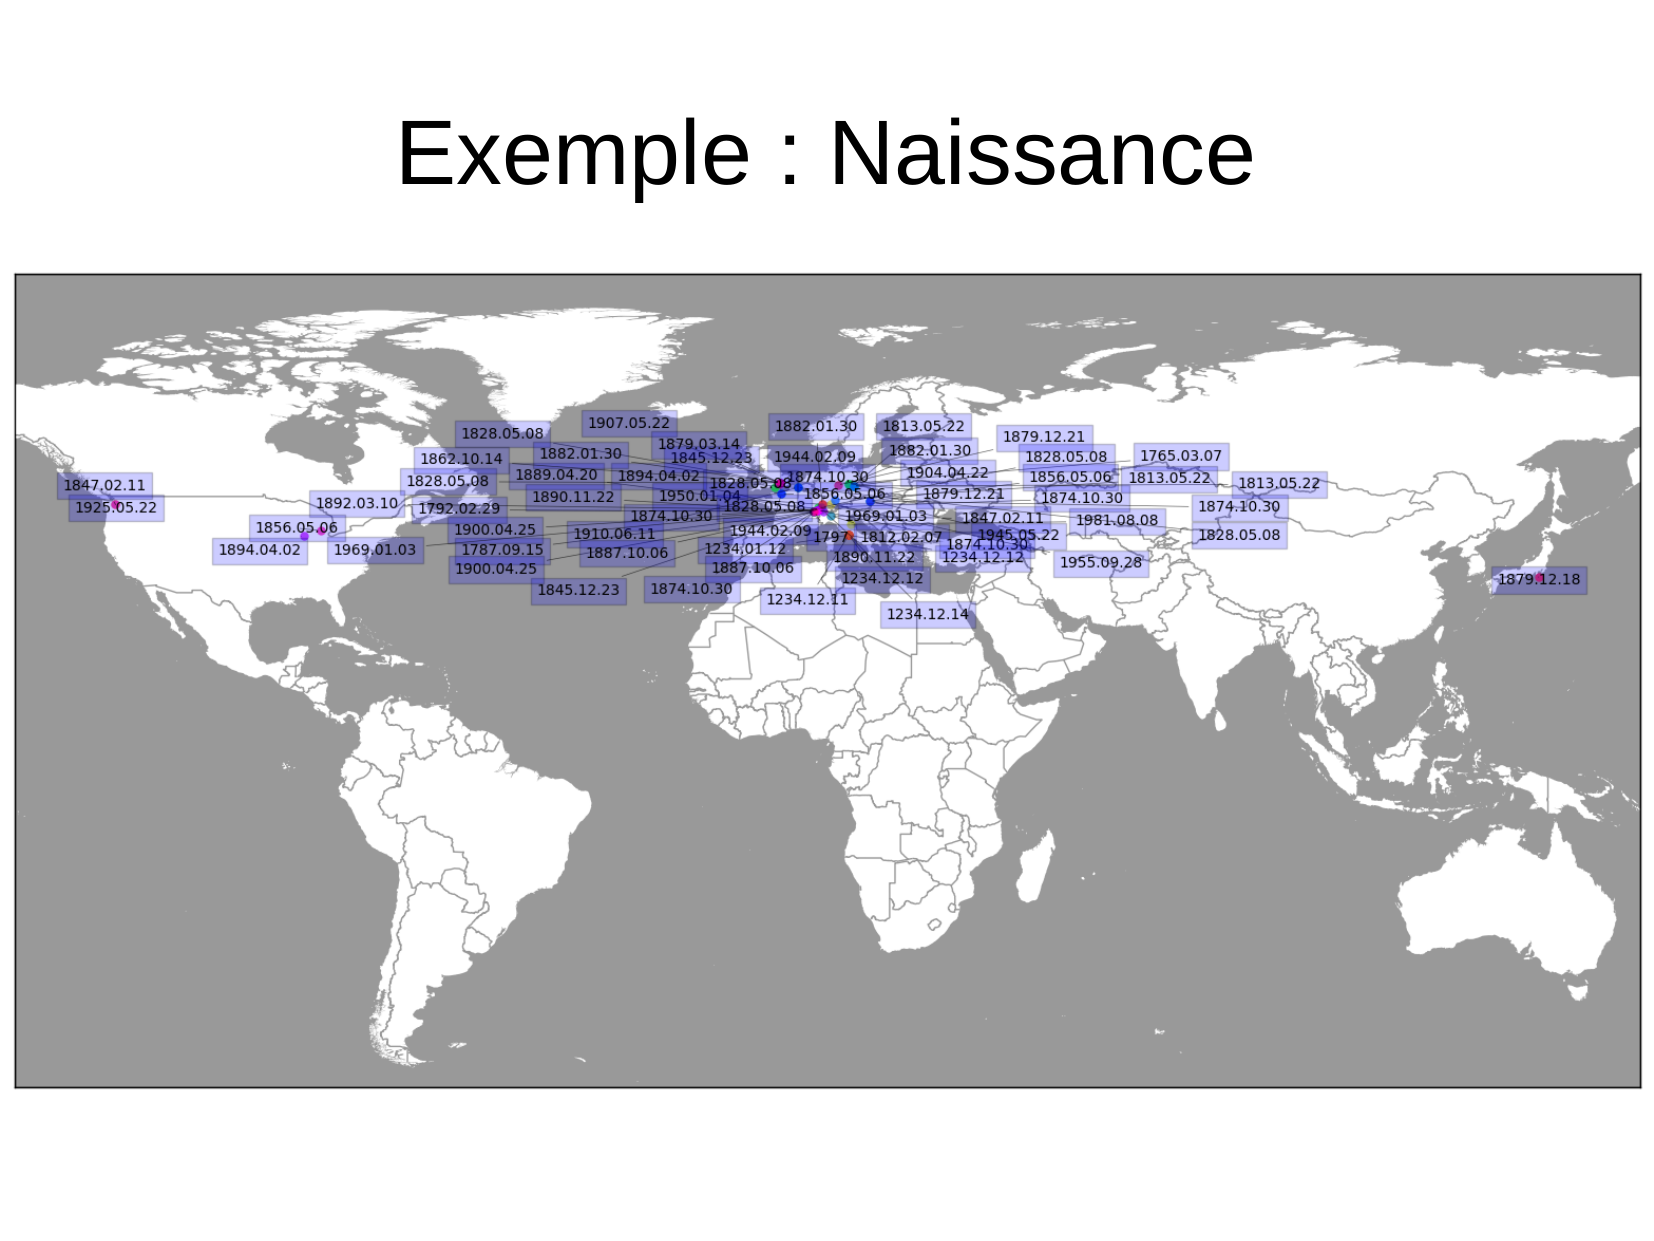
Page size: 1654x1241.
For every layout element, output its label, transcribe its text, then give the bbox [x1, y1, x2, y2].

picture [0, 259, 1654, 1101]
title Exemple : Naissance [82, 49, 1571, 257]
